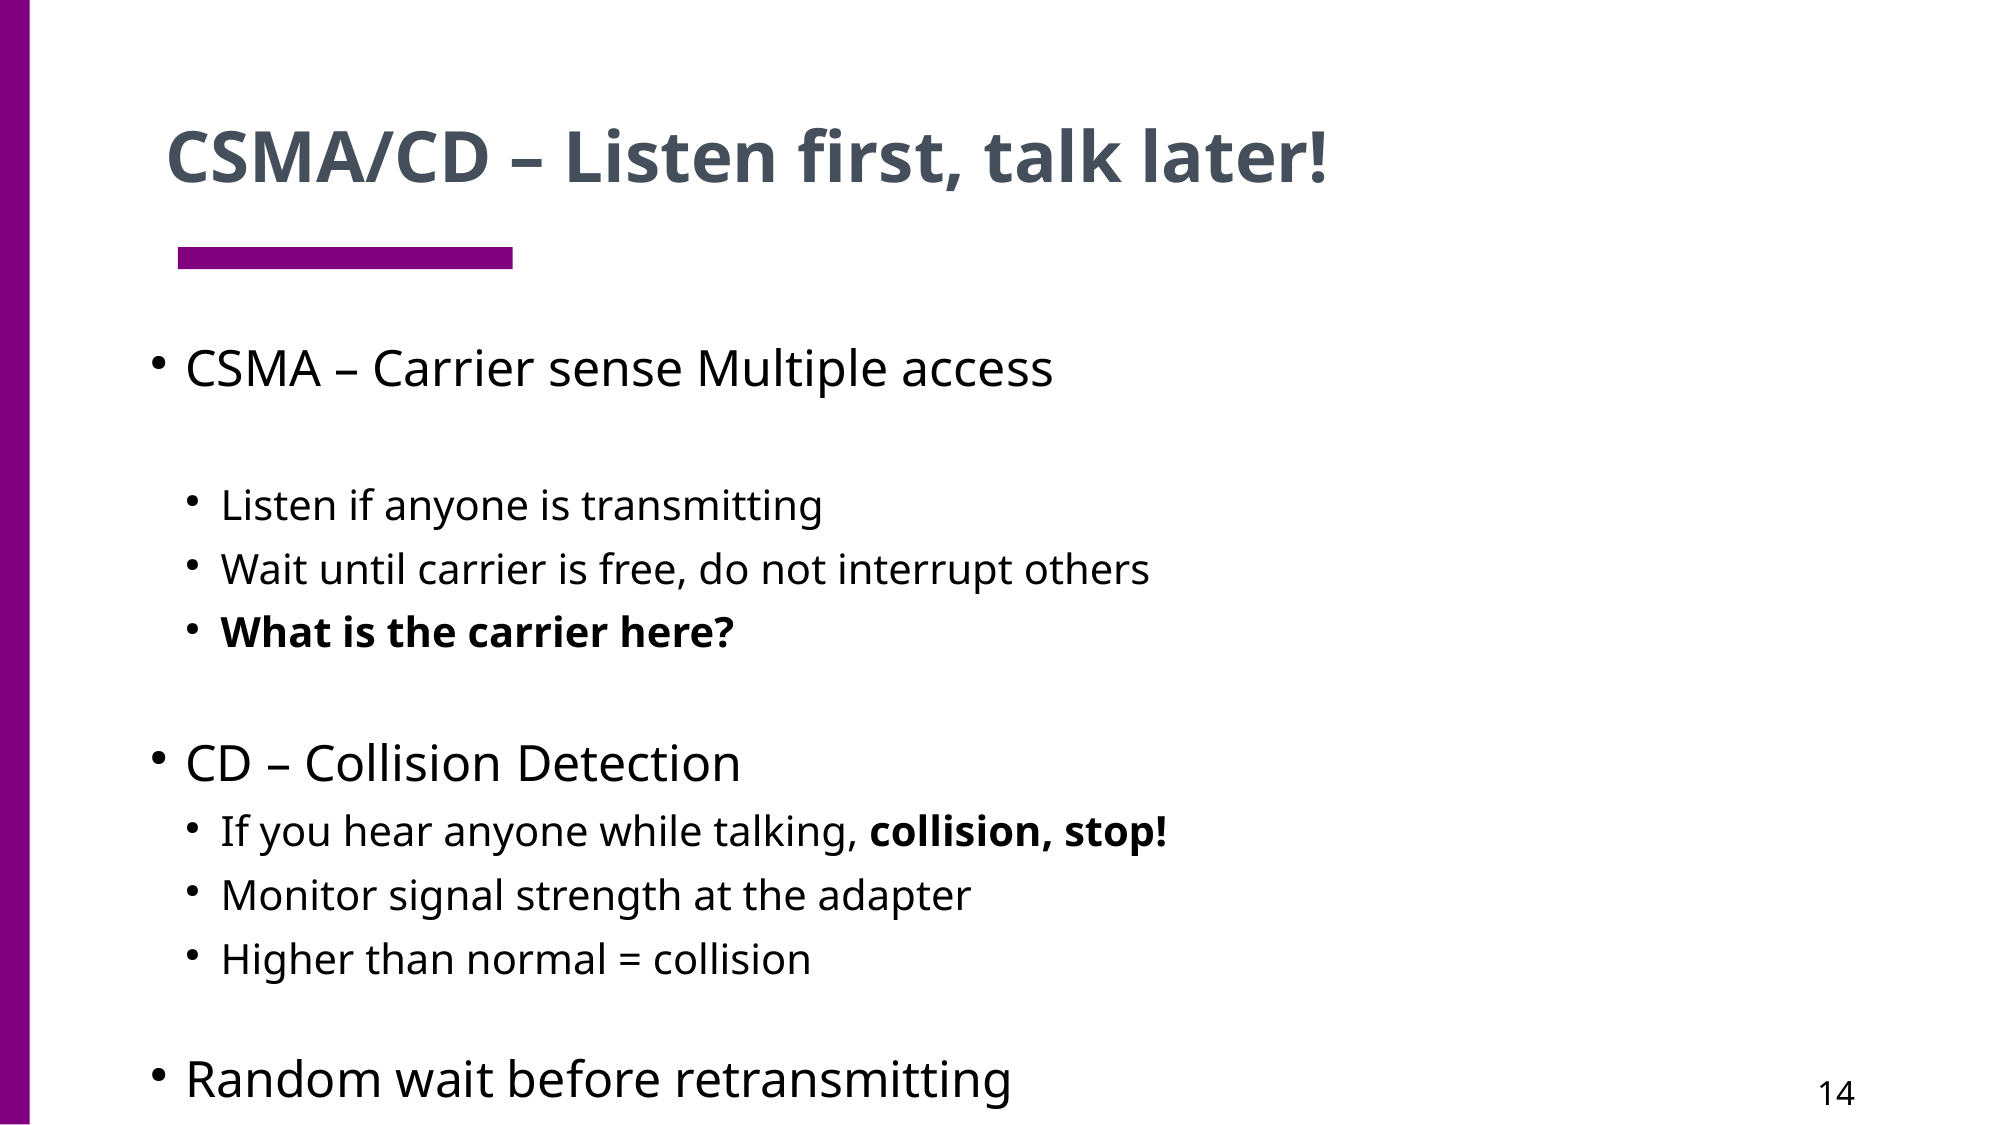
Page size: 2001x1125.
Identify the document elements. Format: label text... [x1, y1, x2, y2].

text_box CSMA/CD – Listen first, talk later! [151, 0, 1849, 212]
text_box CSMA – Carrier sense Multiple access Listen if anyone is transmitting Wait until carrier is free, do not interrupt others What is the carrier here? CD – Collision Detection If you hear anyone while talking, collision, stop! Monitor signal strength at the adapter Higher than normal = collision Random wait before retransmitting Why? [135, 329, 2000, 1125]
